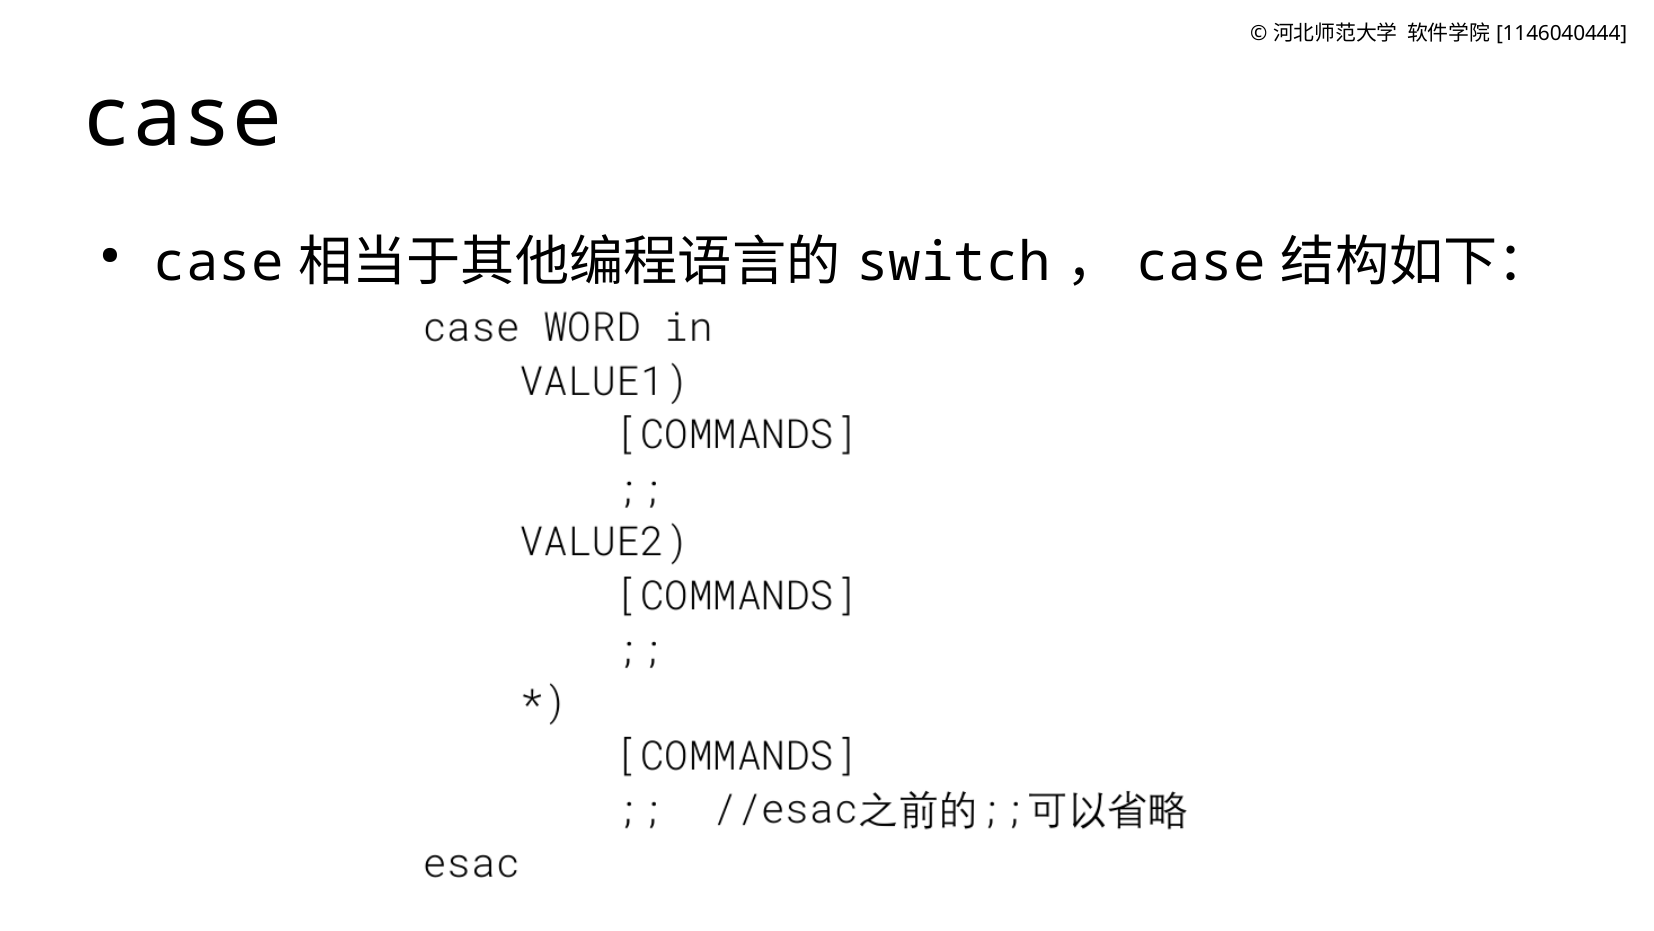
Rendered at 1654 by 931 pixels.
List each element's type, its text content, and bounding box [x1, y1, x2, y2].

title case [82, 37, 1571, 189]
list case相当于其他编程语言的switch，case结构如下： [82, 217, 1571, 758]
picture [417, 307, 1258, 896]
